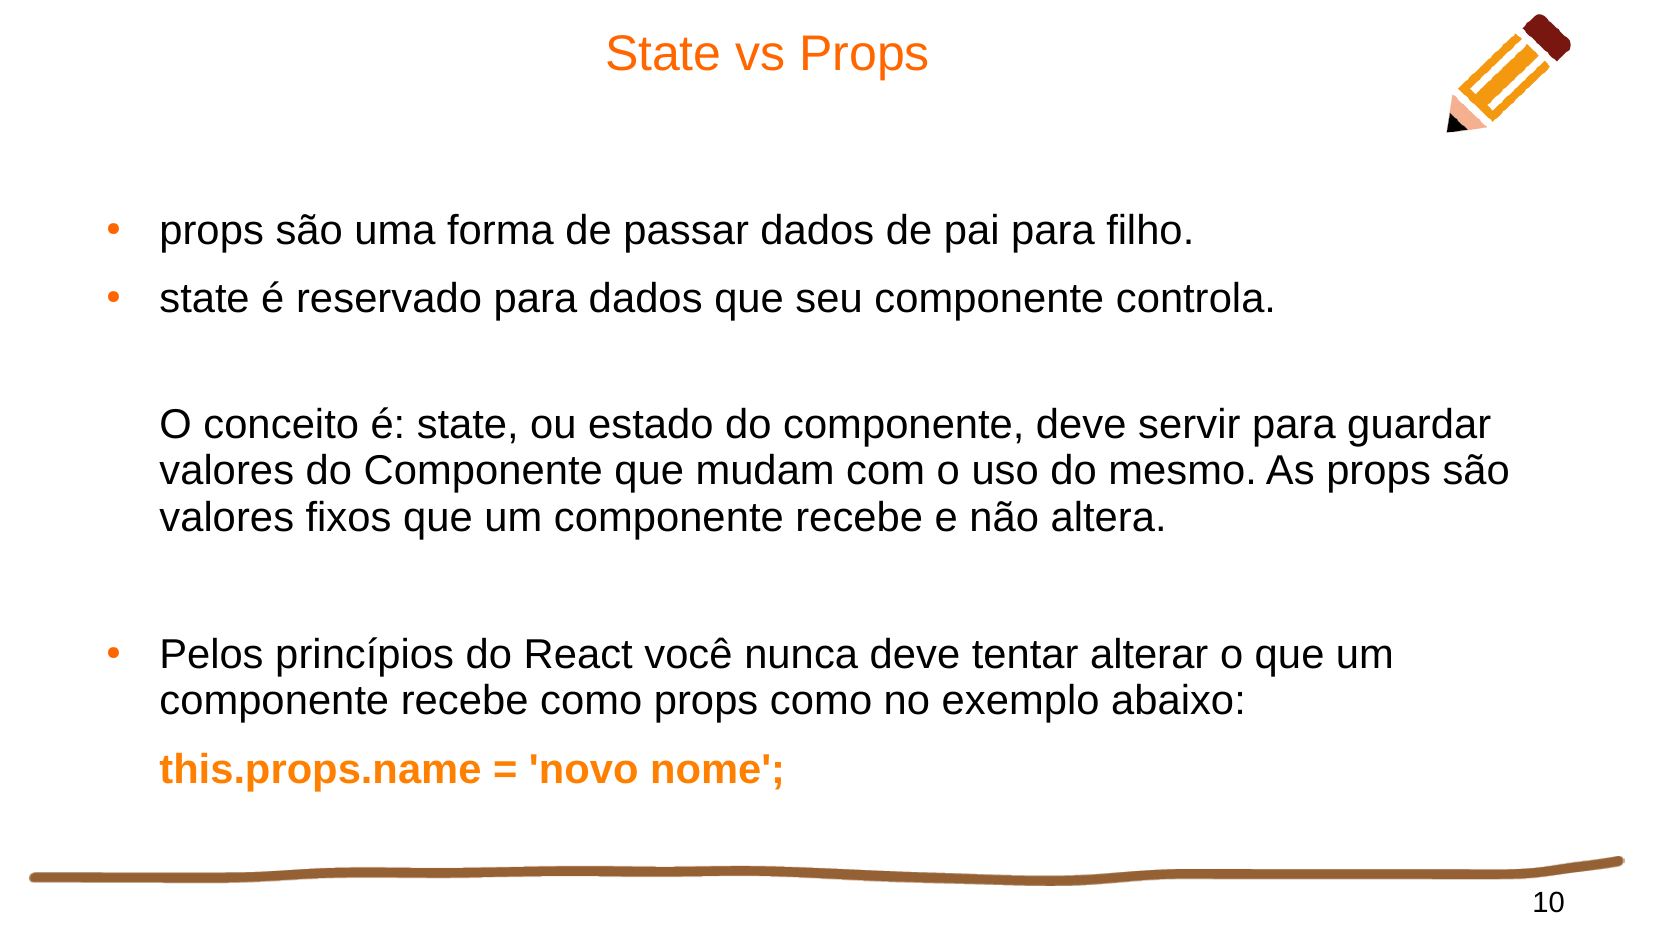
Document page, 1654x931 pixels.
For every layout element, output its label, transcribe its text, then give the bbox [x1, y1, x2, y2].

title State vs Props [88, 25, 1447, 138]
picture [1446, 14, 1571, 133]
list props são uma forma de passar dados de pai para filho. state é reservado para dados que seu componente controla. O conceito é: state, ou estado do componente, deve servir para guardar valores do Componente que mudam com o uso do mesmo. As props são valores fixos que um componente recebe e não altera. Pelos princípios do React você nunca deve tentar alterar o que um componente recebe como props como no exemplo abaixo: this.props.name = 'novo nome'; [88, 206, 1565, 857]
picture [29, 856, 1625, 886]
